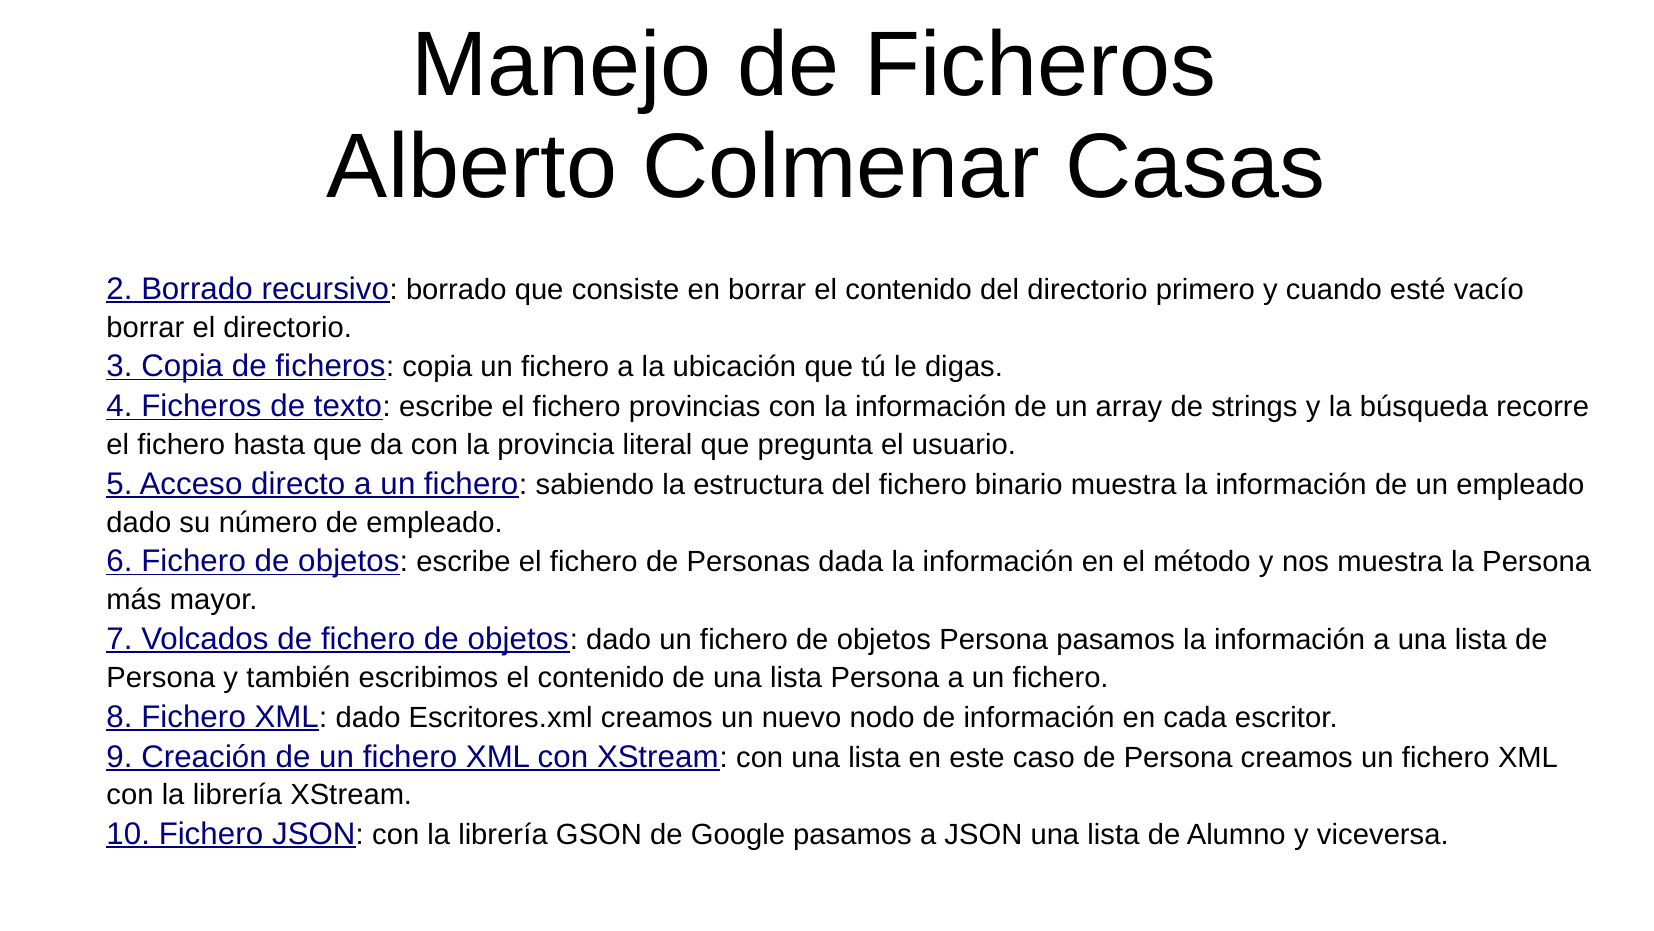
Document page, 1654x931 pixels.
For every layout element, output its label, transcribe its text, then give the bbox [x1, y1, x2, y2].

title Manejo de Ficheros Alberto Colmenar Casas [82, 12, 1571, 218]
subtitle 2. Borrado recursivo: borrado que consiste en borrar el contenido del directorio primero y cuando esté vacío borrar el directorio. 3. Copia de ficheros: copia un fichero a la ubicación que tú le digas. 4. Ficheros de texto: escribe el fichero provincias con la información de un array de strings y la búsqueda recorre el fichero hasta que da con la provincia literal que pregunta el usuario. 5. Acceso directo a un fichero: sabiendo la estructura del fichero binario muestra la información de un empleado dado su número de empleado. 6. Fichero de objetos: escribe el fichero de Personas dada la información en el método y nos muestra la Persona más mayor. 7. Volcados de fichero de objetos: dado un fichero de objetos Persona pasamos la información a una lista de Persona y también escribimos el contenido de una lista Persona a un fichero. 8. Fichero XML: dado Escritores.xml creamos un nuevo nodo de información en cada escritor. 9. Creación de un fichero XML con XStream: con una lista en este caso de Persona creamos un fichero XML con la librería XStream. 10. Fichero JSON: con la librería GSON de Google pasamos a JSON una lista de Alumno y viceversa. [106, 265, 1595, 889]
